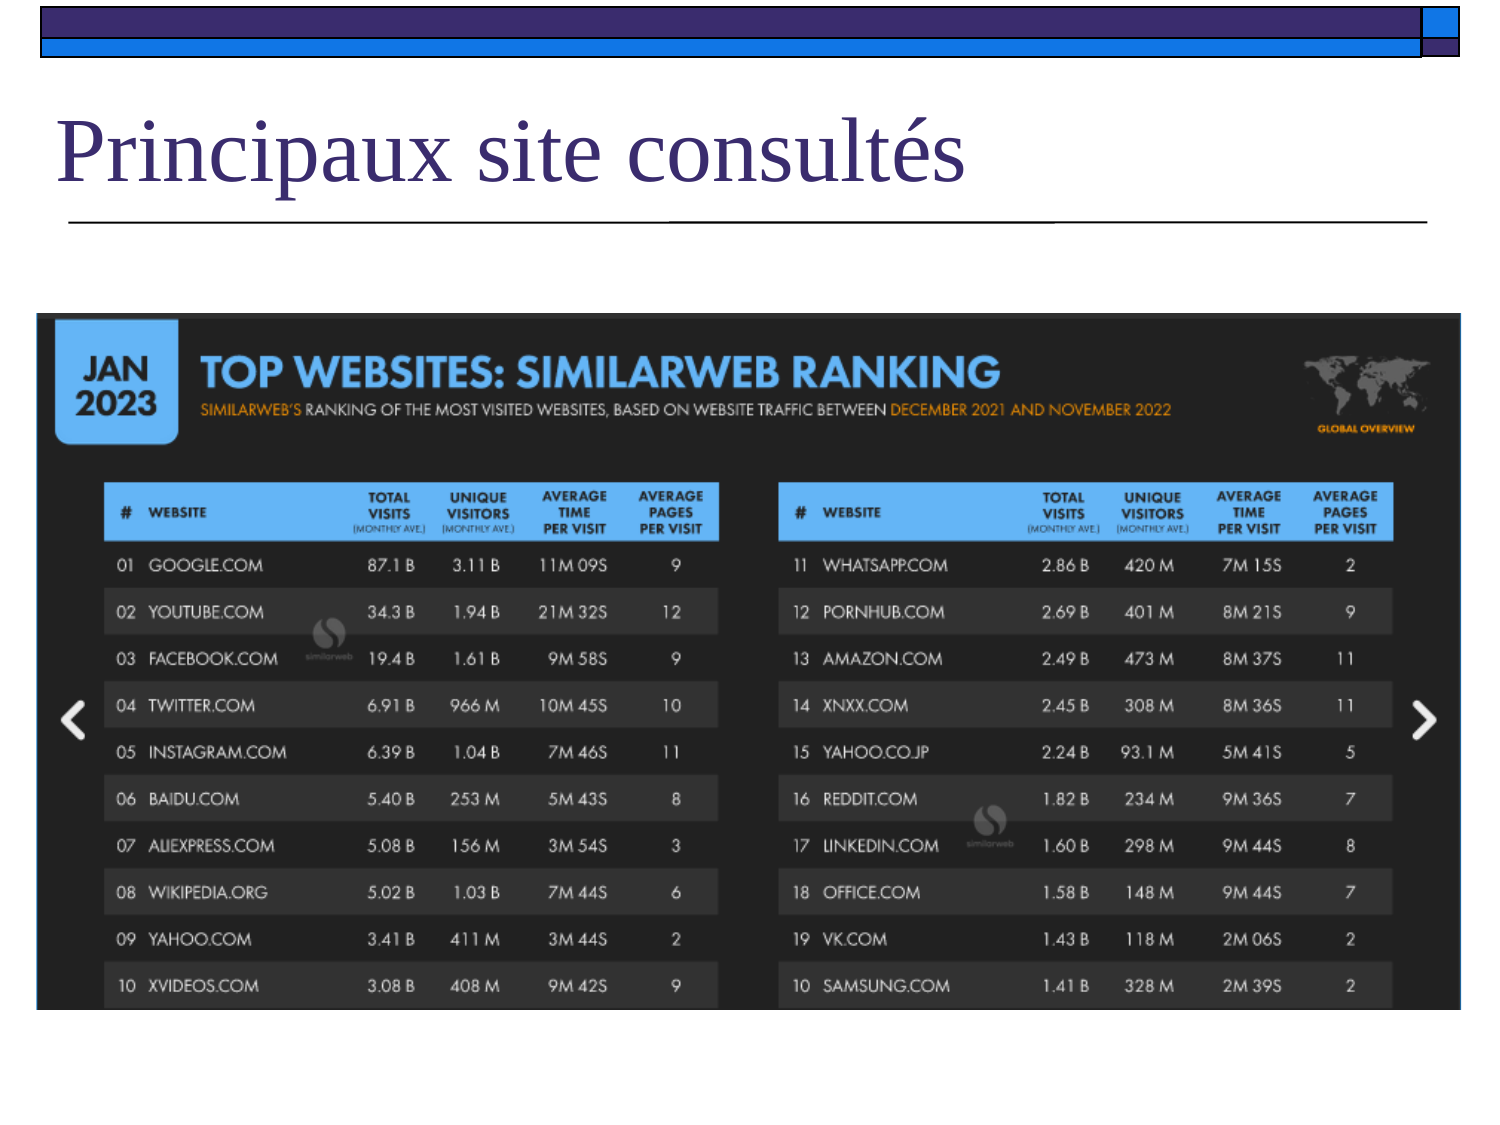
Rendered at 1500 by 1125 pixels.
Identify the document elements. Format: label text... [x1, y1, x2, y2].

title Principaux site consultés [41, 82, 1459, 208]
picture [36, 313, 1462, 1010]
